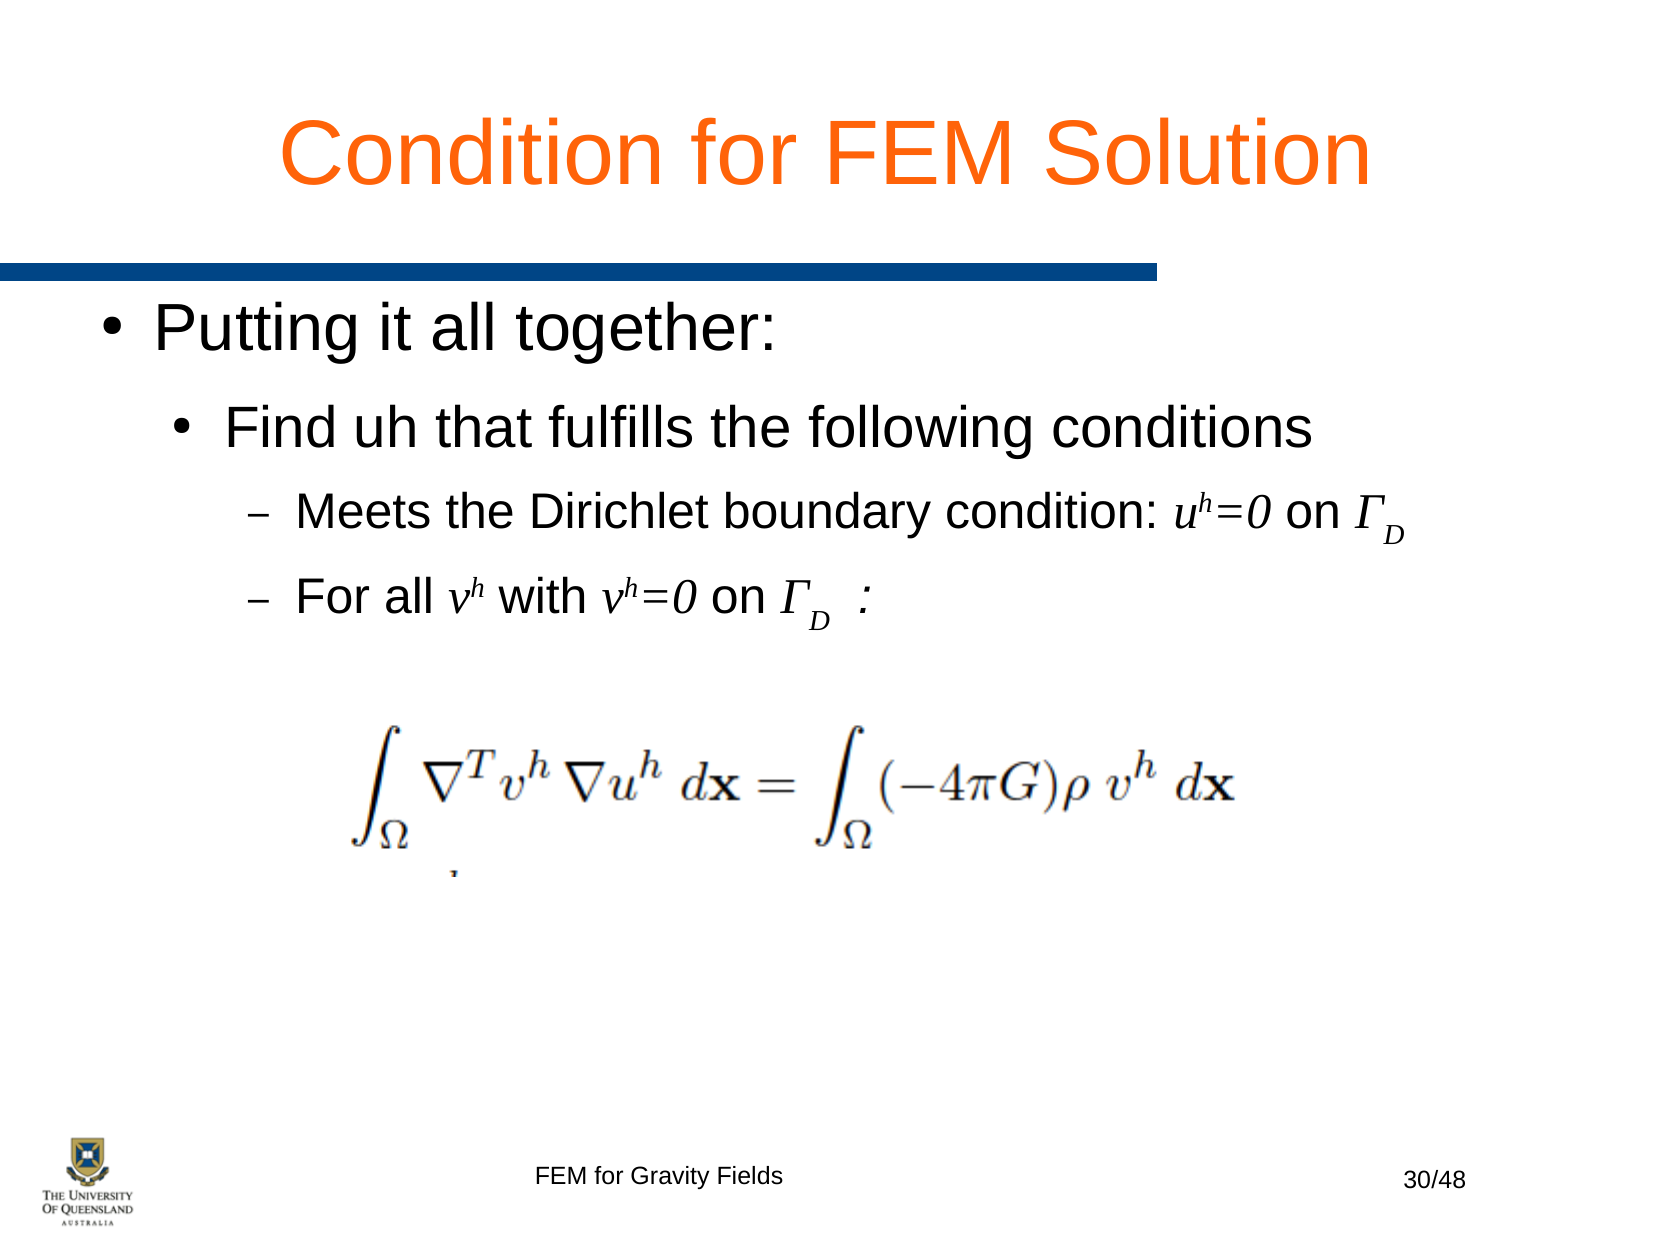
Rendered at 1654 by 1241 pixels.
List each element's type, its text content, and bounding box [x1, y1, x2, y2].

picture [336, 714, 1273, 877]
picture [35, 1133, 142, 1235]
list Putting it all together: Find uh that fulfills the following conditions Meets the Dirichlet boundary condition: uh=0 on ΓD For all vh with vh=0 on ΓD : [82, 290, 1571, 1010]
title Condition for FEM Solution [82, 49, 1571, 257]
